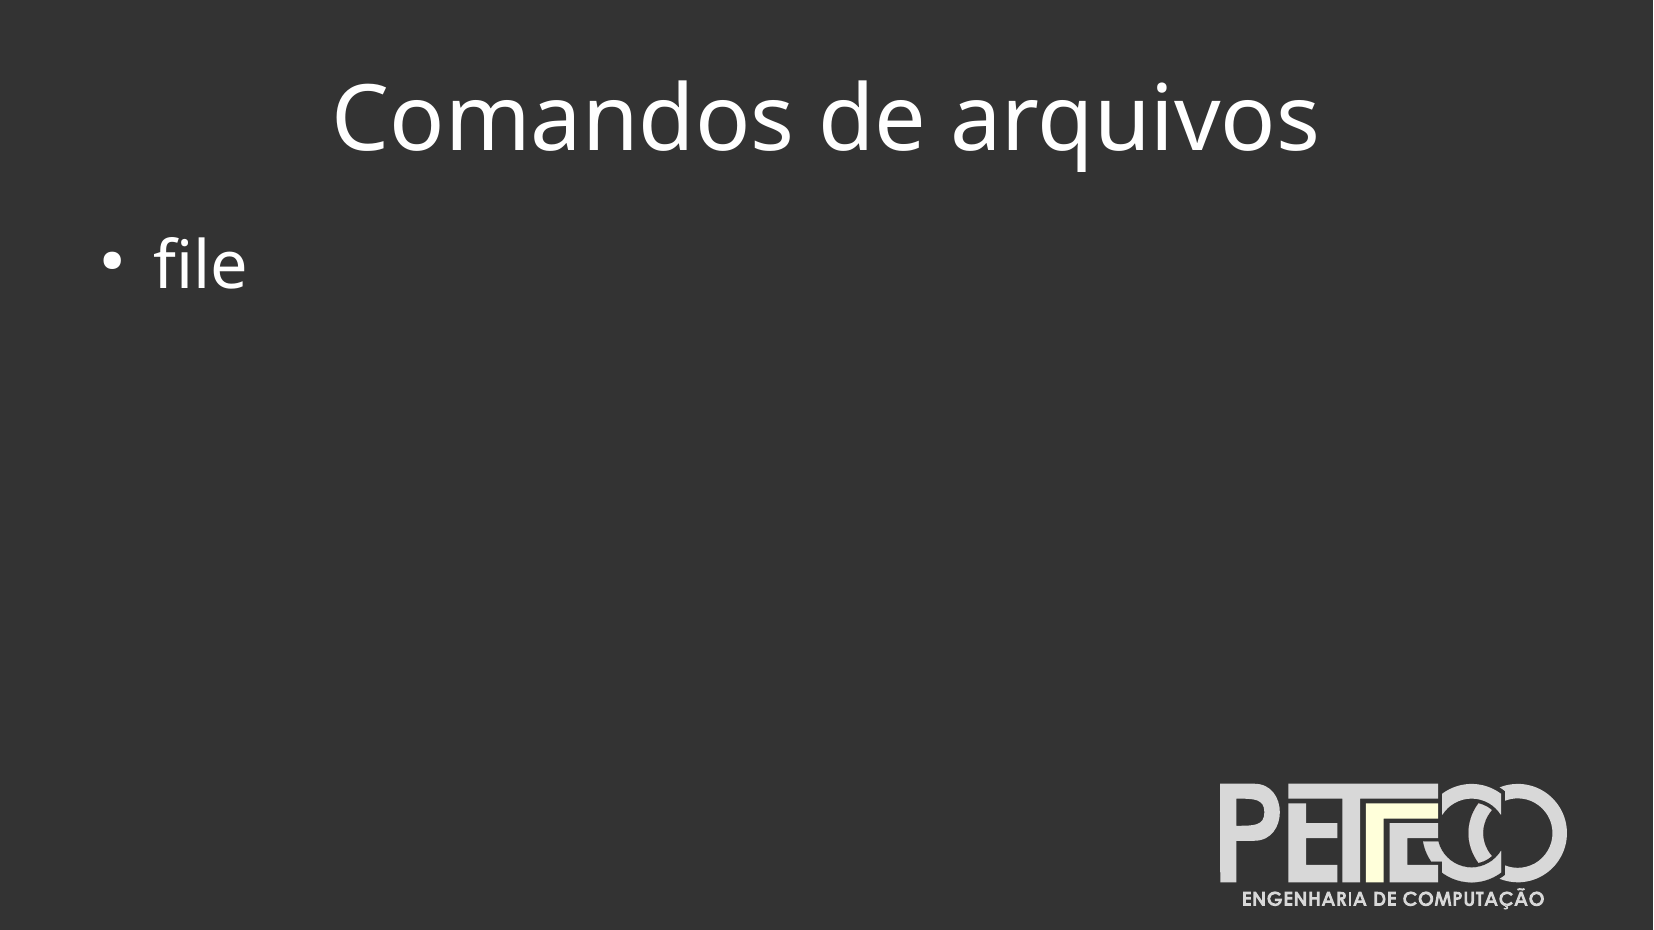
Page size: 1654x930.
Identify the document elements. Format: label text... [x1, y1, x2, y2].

title Comandos de arquivos [82, 37, 1571, 193]
list file [82, 217, 1571, 757]
